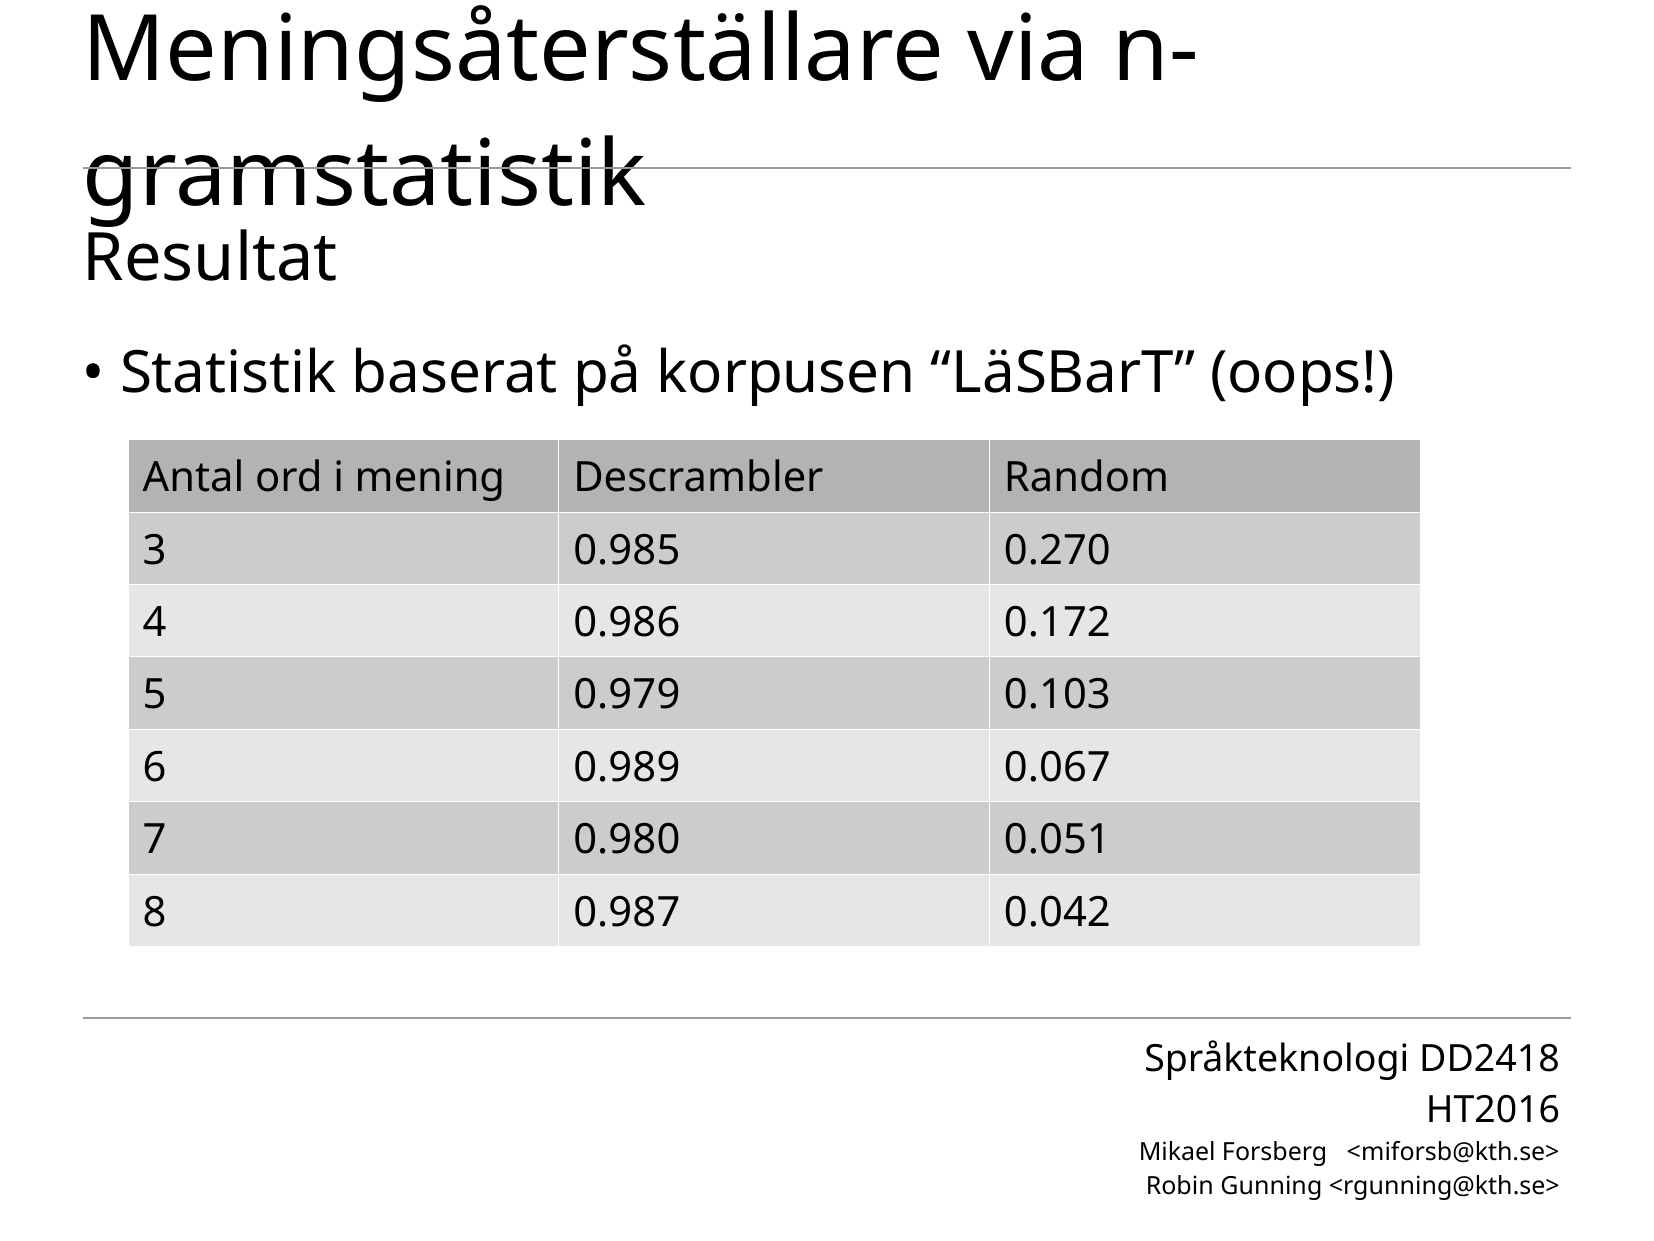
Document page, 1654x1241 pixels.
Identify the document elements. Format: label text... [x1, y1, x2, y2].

table_cell 0.986 [559, 585, 989, 656]
table_cell 8 [129, 875, 558, 946]
table_header Descrambler [559, 440, 989, 512]
table_cell 3 [129, 513, 558, 584]
table_cell 0.985 [559, 513, 989, 584]
table_cell 6 [129, 730, 558, 801]
table_header Random [990, 440, 1420, 512]
table_cell 0.987 [559, 875, 989, 946]
table_cell 0.270 [990, 513, 1420, 584]
table_cell 0.989 [559, 730, 989, 801]
table_cell 0.172 [990, 585, 1420, 656]
table_cell 0.979 [559, 657, 989, 729]
title Resultat [82, 194, 1571, 316]
title Meningsåterställare via n-gramstatistik [82, 46, 1571, 167]
table_header Antal ord i mening [129, 440, 558, 512]
text_box Språkteknologi DD2418 HT2016 Mikael Forsberg <miforsb@kth.se> Robin Gunning <rgunning@kth.se> [1020, 1024, 1576, 1156]
table_cell 5 [129, 657, 558, 729]
text_box • Statistik baserat på korpusen “LäSBarT” (oops!) [82, 330, 1571, 1010]
table_cell 0.103 [990, 657, 1420, 729]
table_cell 0.980 [559, 802, 989, 874]
table_cell 0.067 [990, 730, 1420, 801]
table_cell 4 [129, 585, 558, 656]
table_cell 0.042 [990, 875, 1420, 946]
table_cell 7 [129, 802, 558, 874]
table_cell 0.051 [990, 802, 1420, 874]
